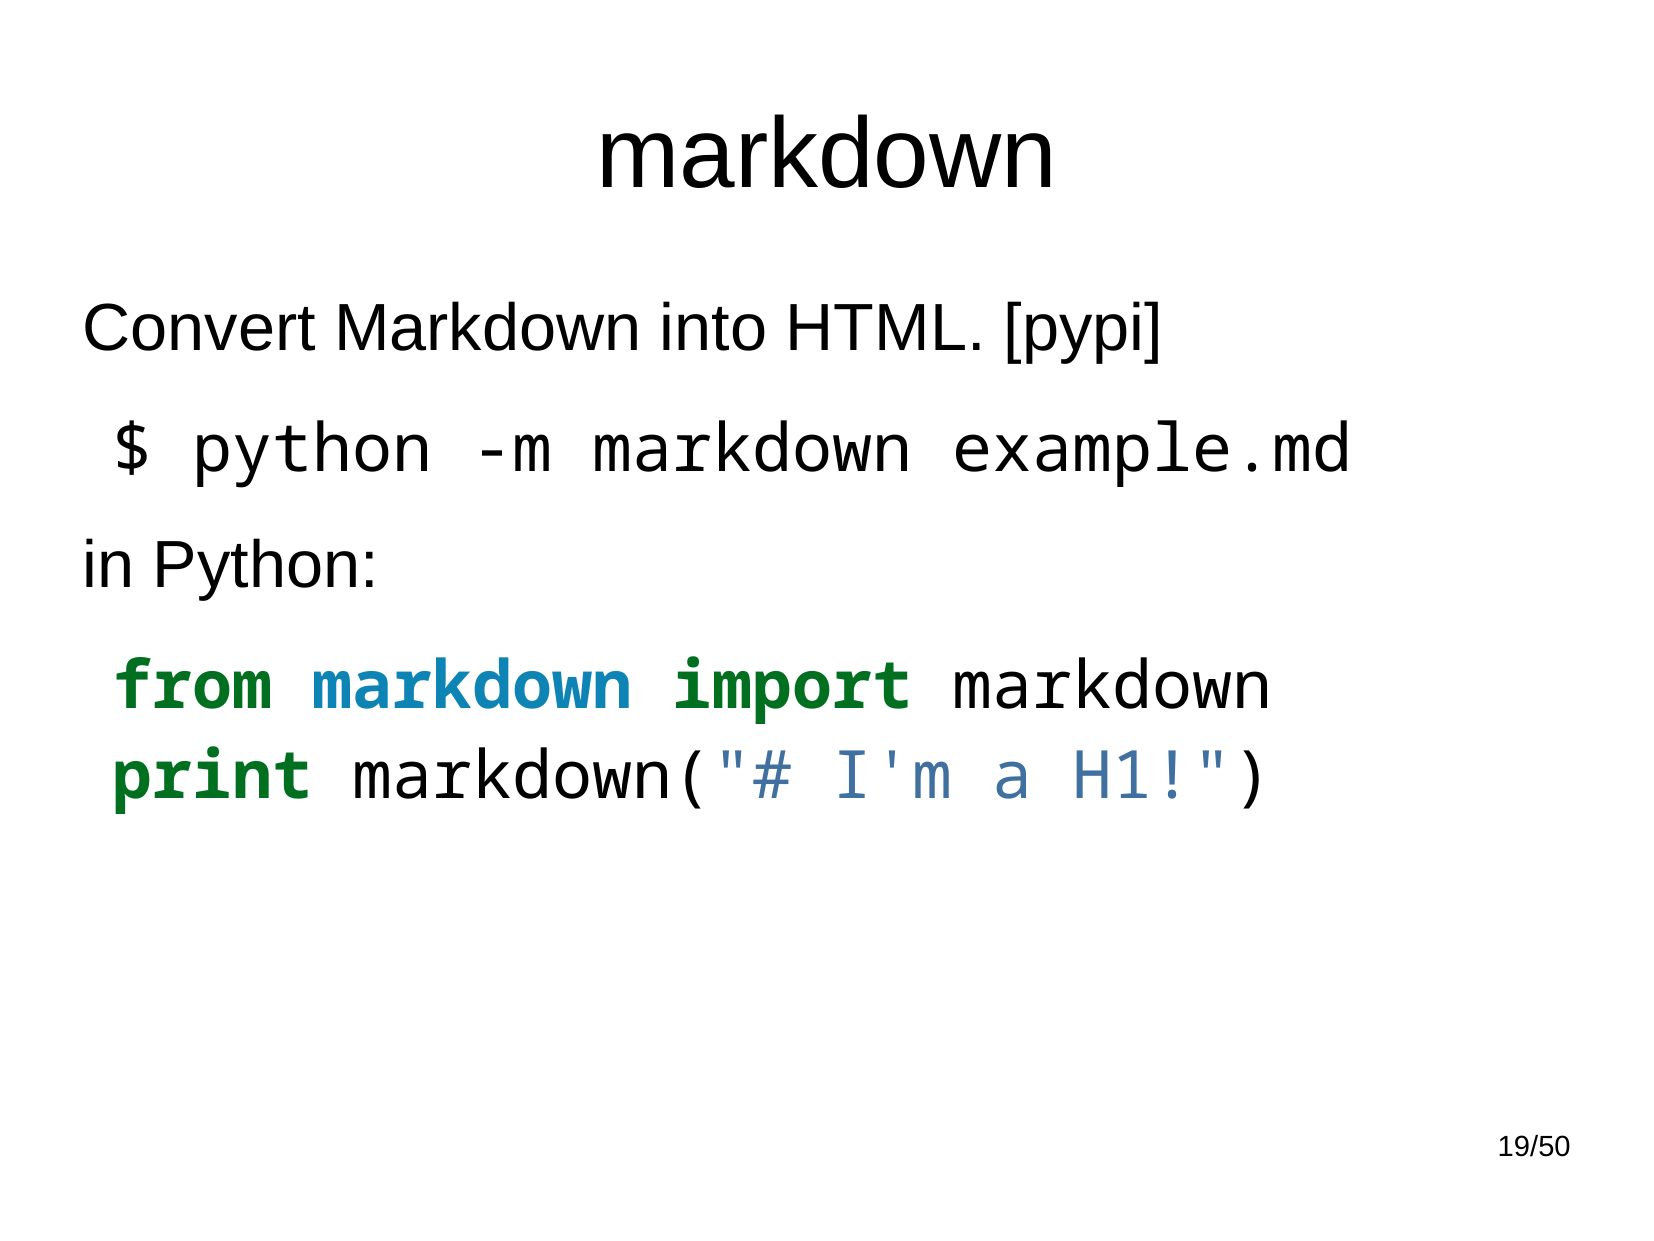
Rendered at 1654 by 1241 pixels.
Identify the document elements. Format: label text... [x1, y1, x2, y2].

list Convert Markdown into HTML. [pypi] $ python -m markdown example.md in Python: from markdown import markdown print markdown("# I'm a H1!") [82, 290, 1571, 1010]
title markdown [82, 97, 1571, 209]
